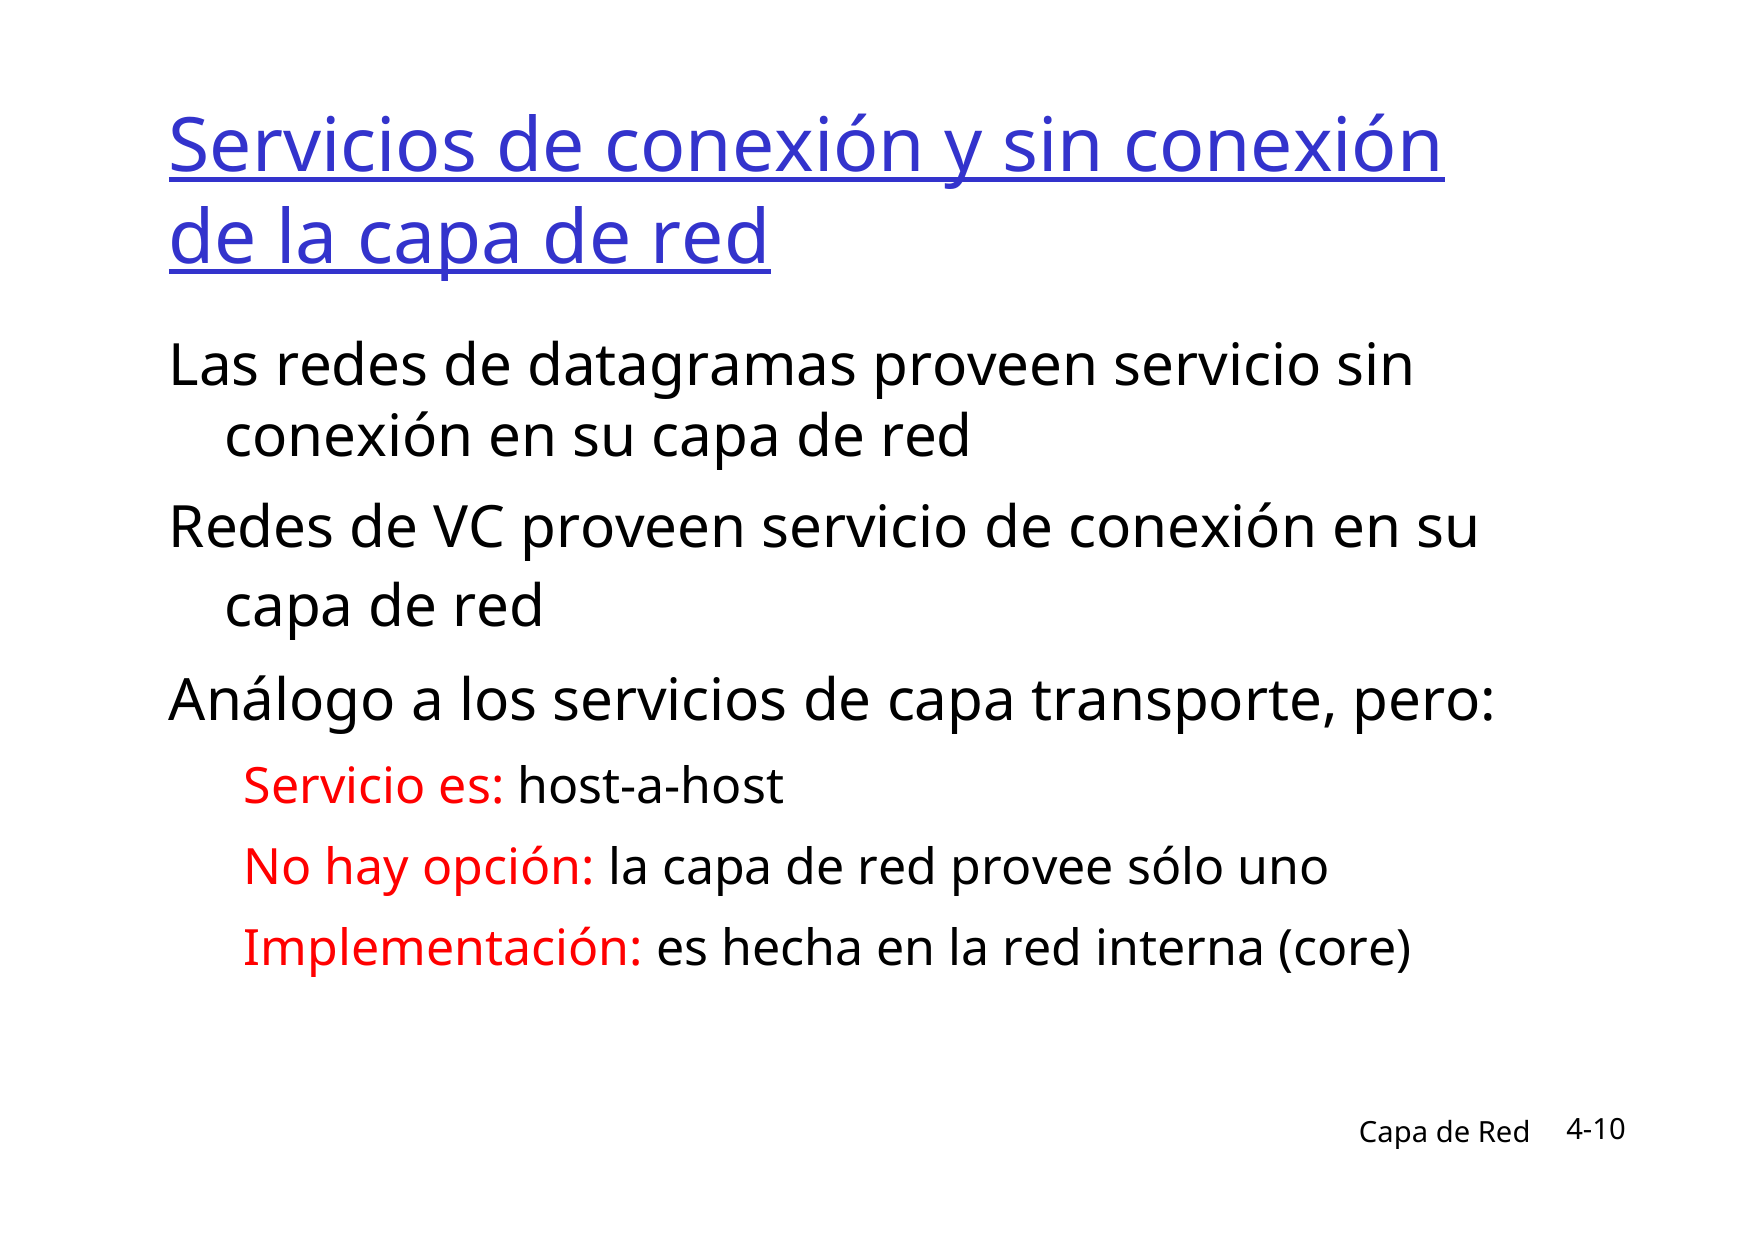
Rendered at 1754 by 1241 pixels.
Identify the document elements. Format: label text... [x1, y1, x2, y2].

title Servicios de conexión y sin conexión de la capa de red [154, 95, 1546, 284]
list Las redes de datagramas proveen servicio sin conexión en su capa de red Redes de VC proveen servicio de conexión en su capa de red Análogo a los servicios de capa transporte, pero: Servicio es: host-a-host No hay opción: la capa de red provee sólo uno Implementación: es hecha en la red interna (core) [154, 320, 1546, 1107]
